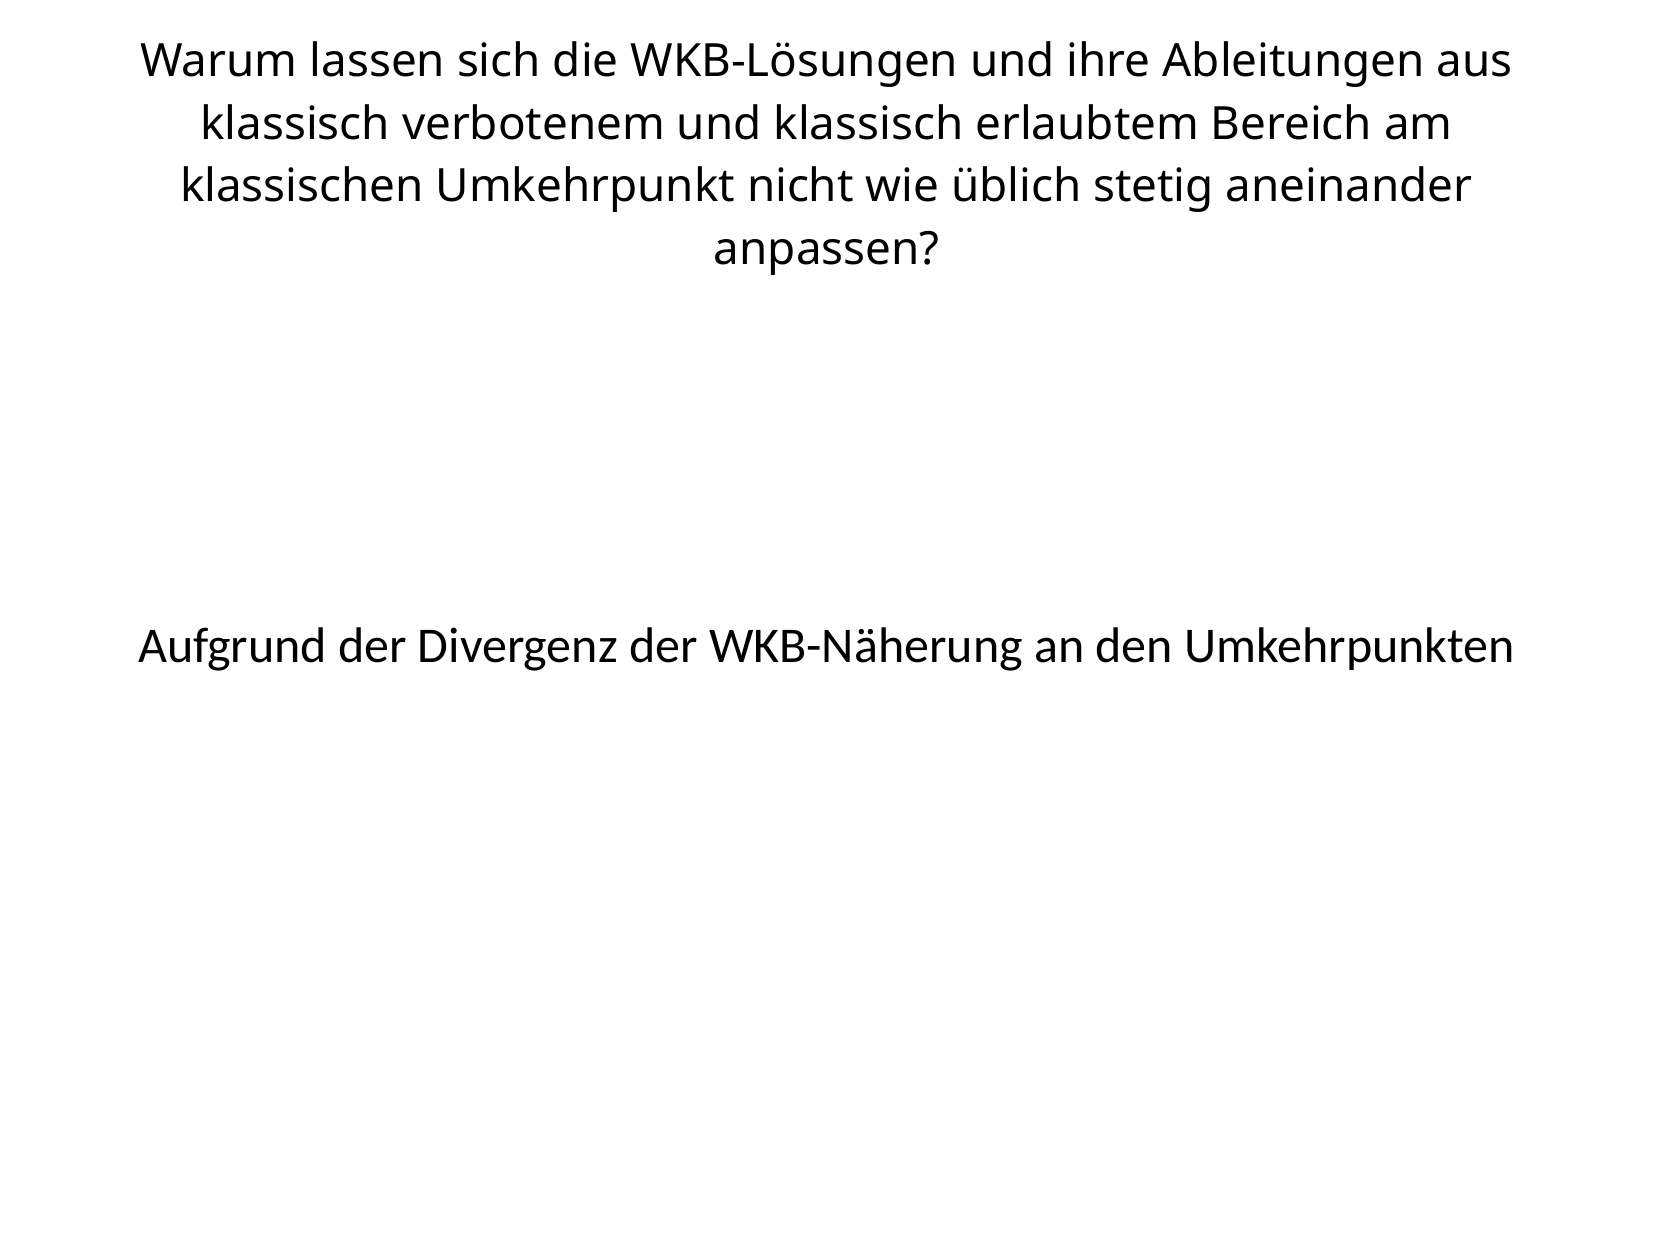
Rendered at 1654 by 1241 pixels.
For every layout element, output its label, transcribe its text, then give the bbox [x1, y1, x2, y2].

title Warum lassen sich die WKB-Lösungen und ihre Ableitungen aus klassisch verbotenem und klassisch erlaubtem Bereich am klassischen Umkehrpunkt nicht wie üblich stetig aneinander anpassen? [82, 49, 1571, 257]
subtitle Aufgrund der Divergenz der WKB-Näherung an den Umkehrpunkten [82, 290, 1571, 1010]
